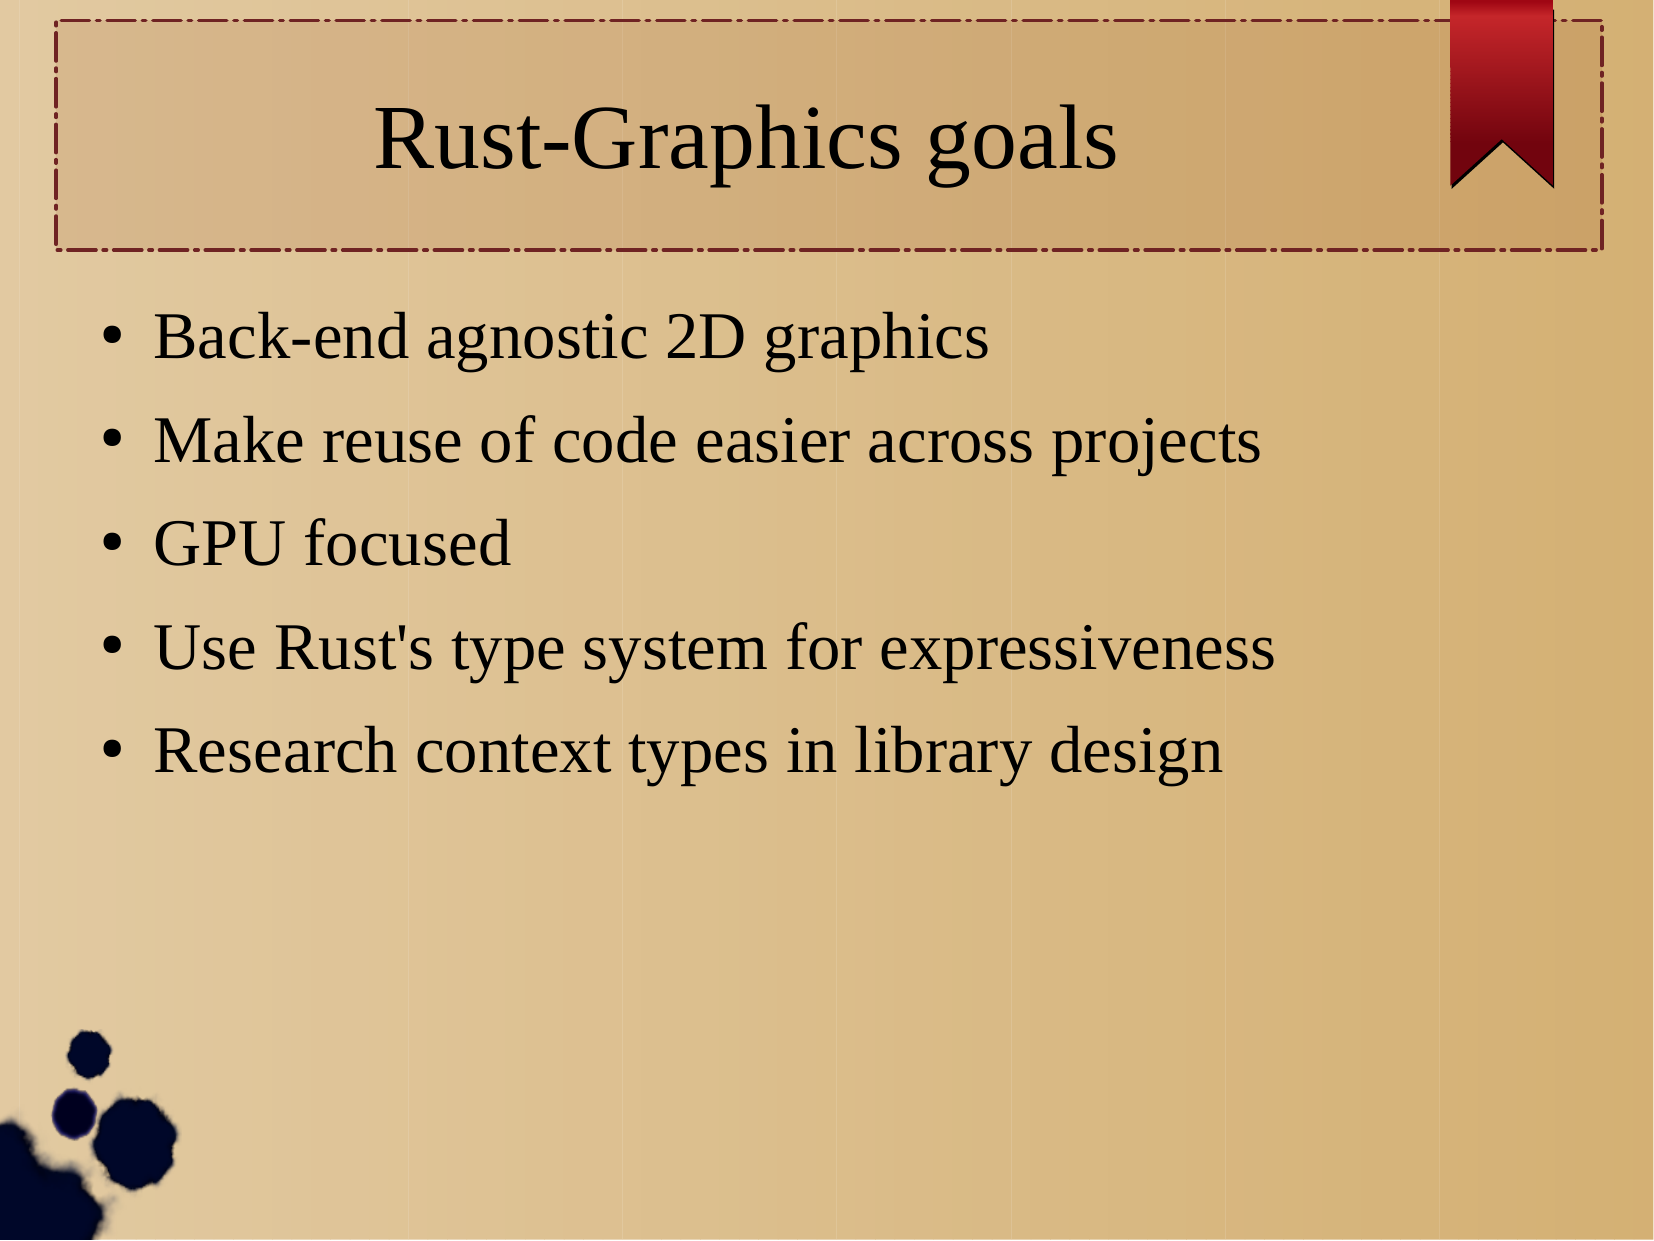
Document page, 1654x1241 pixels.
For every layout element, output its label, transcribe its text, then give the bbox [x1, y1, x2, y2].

list Back-end agnostic 2D graphics Make reuse of code easier across projects GPU focused Use Rust's type system for expressiveness Research context types in library design [82, 299, 1571, 1019]
title Rust-Graphics goals [82, 47, 1412, 229]
